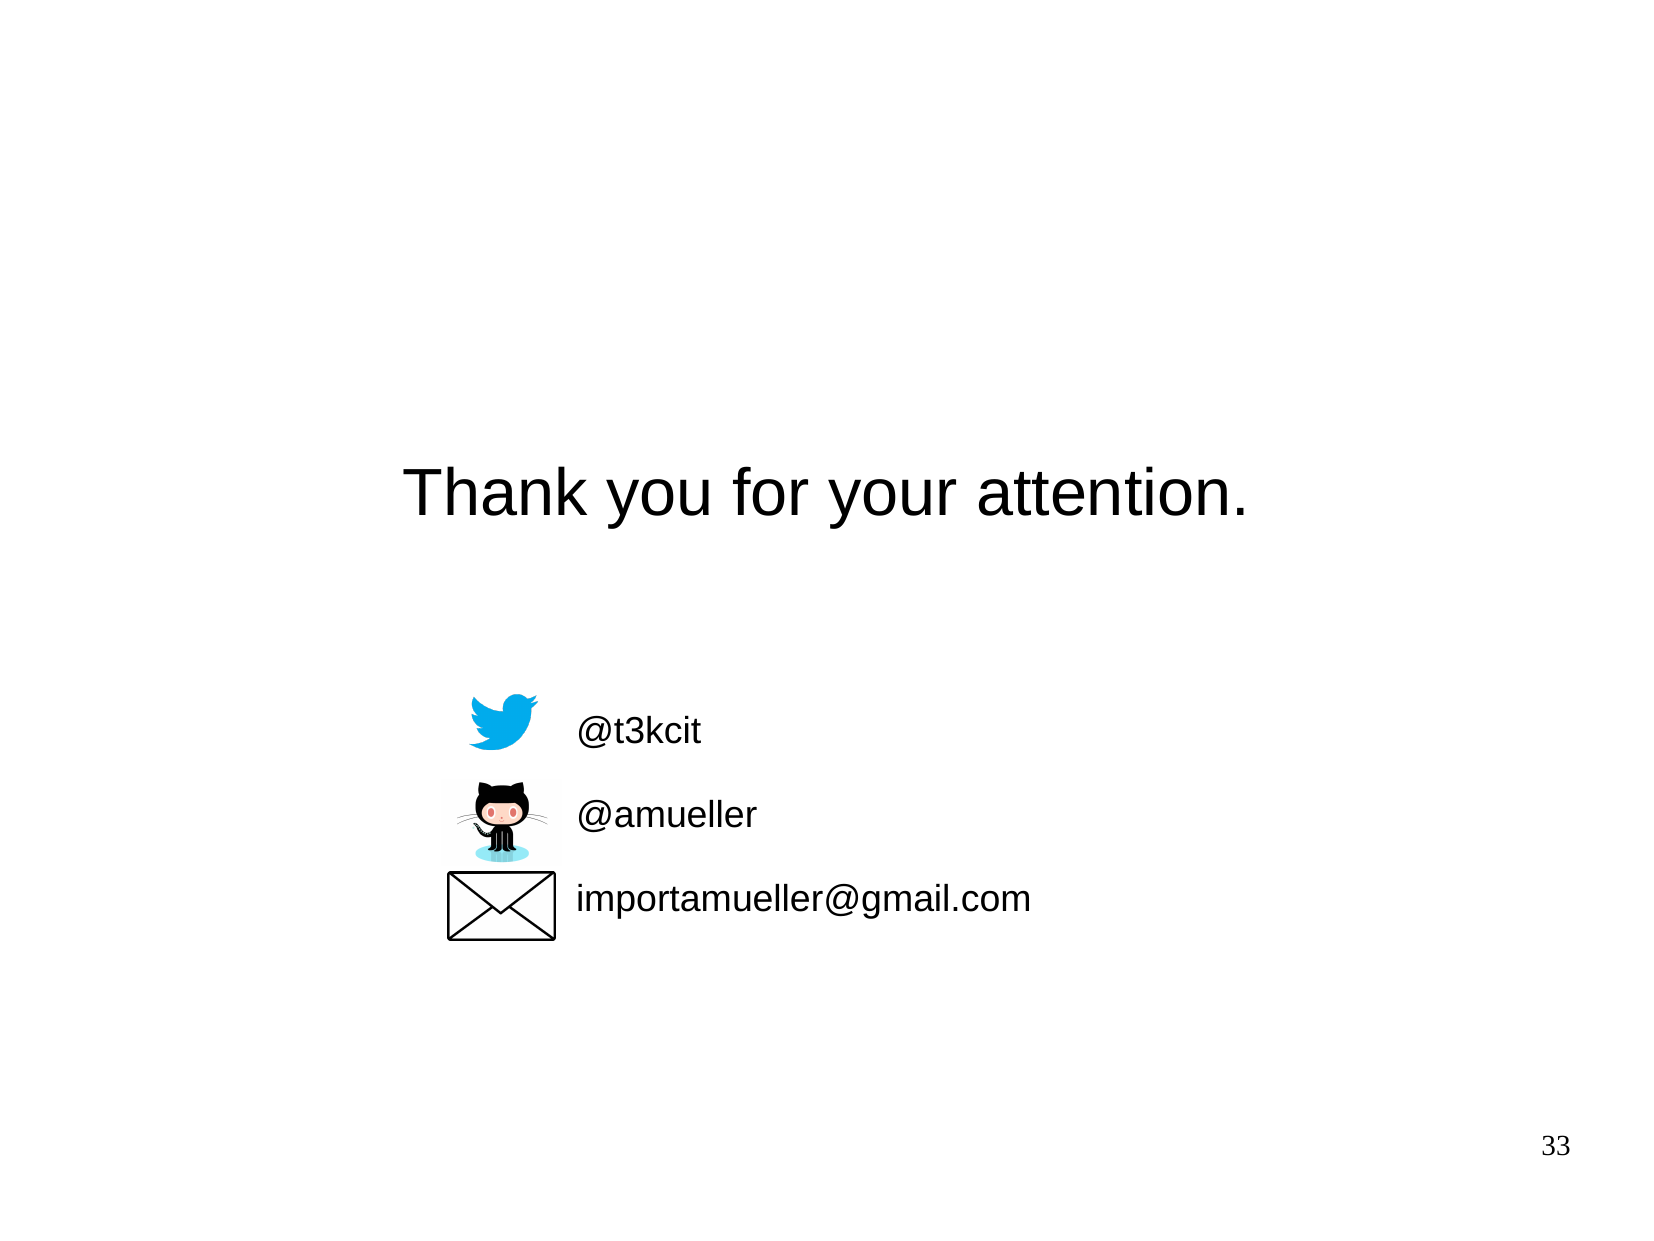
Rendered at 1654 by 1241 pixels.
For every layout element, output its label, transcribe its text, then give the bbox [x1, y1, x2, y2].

picture [441, 664, 562, 866]
text_box @t3kcit @amueller importamueller@gmail.com [561, 660, 1261, 1021]
subtitle Thank you for your attention. [82, 49, 1571, 1010]
picture [447, 871, 556, 941]
